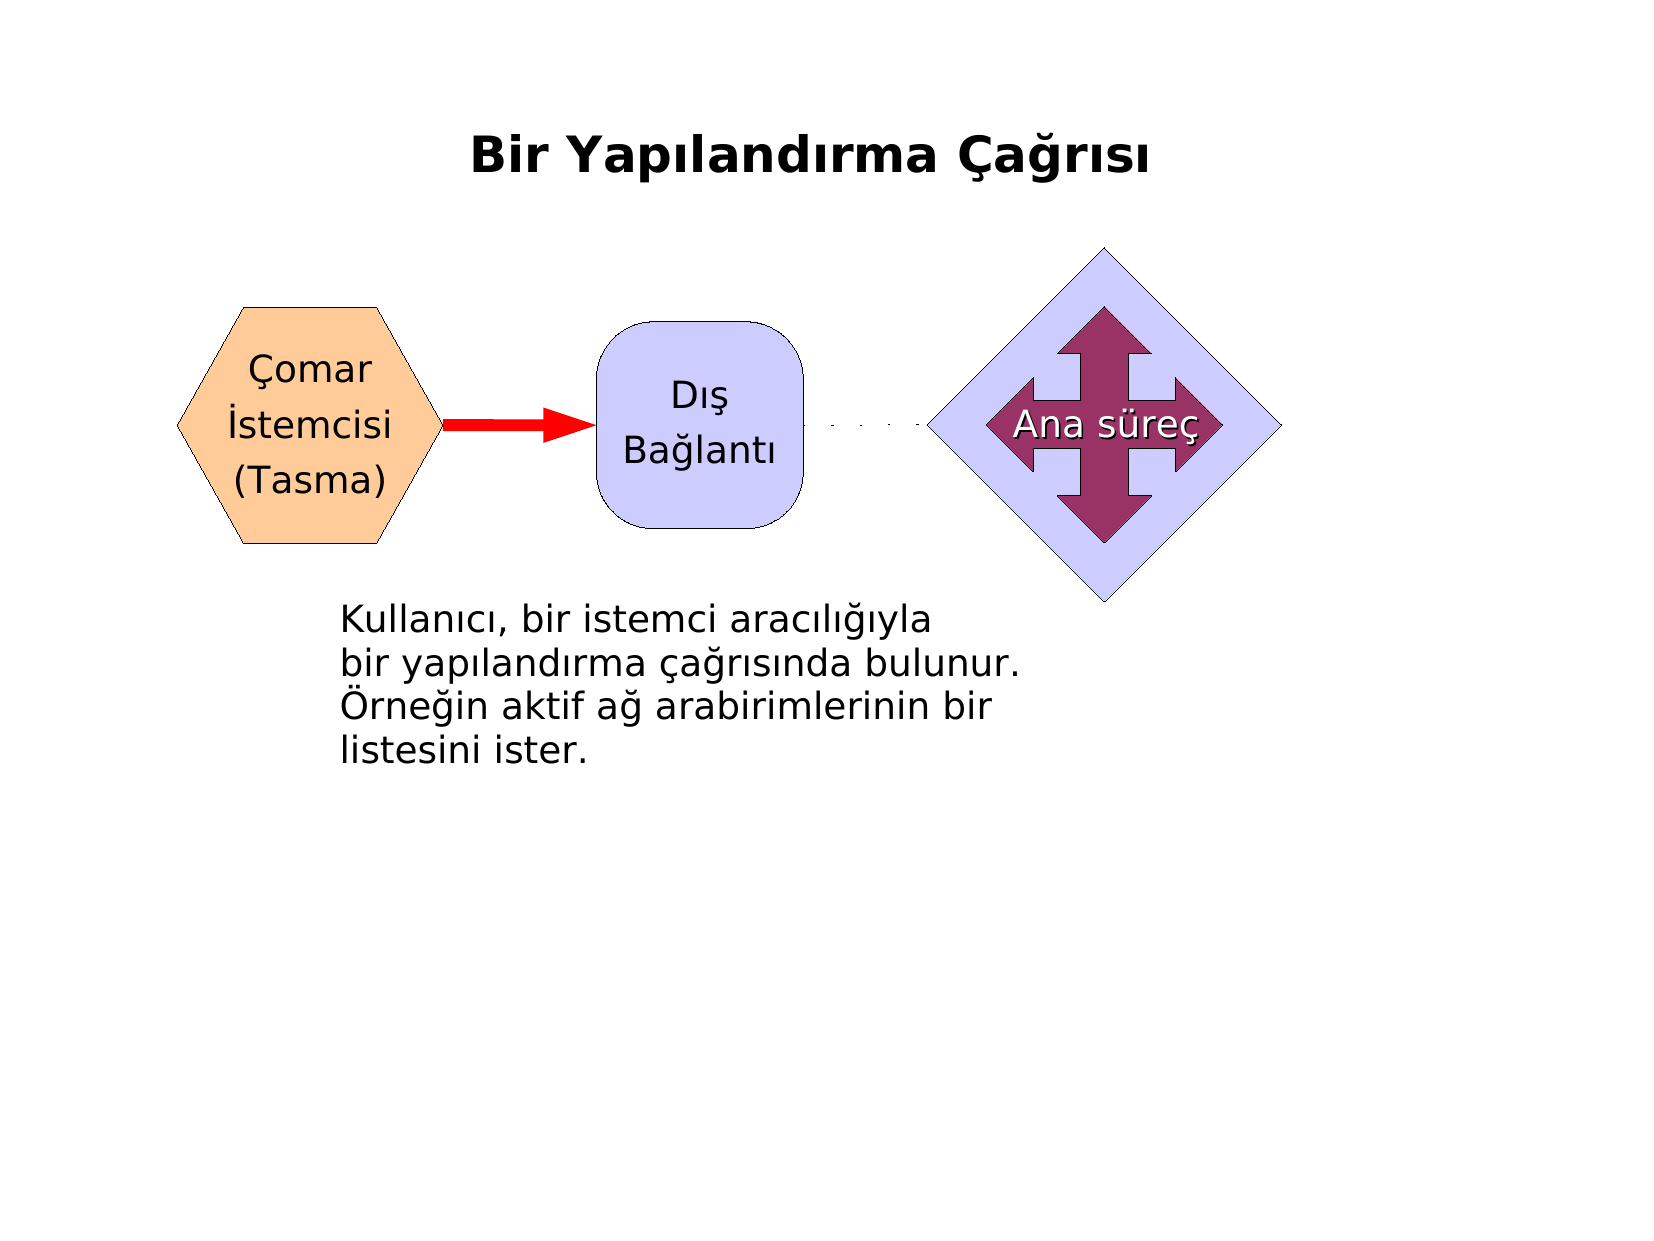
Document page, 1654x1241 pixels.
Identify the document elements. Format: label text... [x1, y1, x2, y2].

text_box [224, 510, 396, 544]
text_box Bir Yapılandırma Çağrısı [454, 118, 1168, 192]
text_box [408, 362, 442, 488]
text_box [1004, 502, 1205, 602]
text_box [1270, 413, 1282, 437]
text_box Kullanıcı, bir istemci aracılığıyla bir yapılandırma çağrısında bulunur. Örneğin aktif ağ arabirimlerinin bir listesini ister. [324, 590, 1037, 780]
text_box Çomar İstemcisi (Tasma) [212, 340, 408, 510]
text_box Ana süreç [997, 395, 1270, 502]
text_box [596, 321, 804, 529]
text_box [225, 307, 396, 340]
text_box [177, 363, 212, 487]
text_box [927, 247, 1252, 495]
text_box Dış Bağlantı [607, 366, 793, 481]
